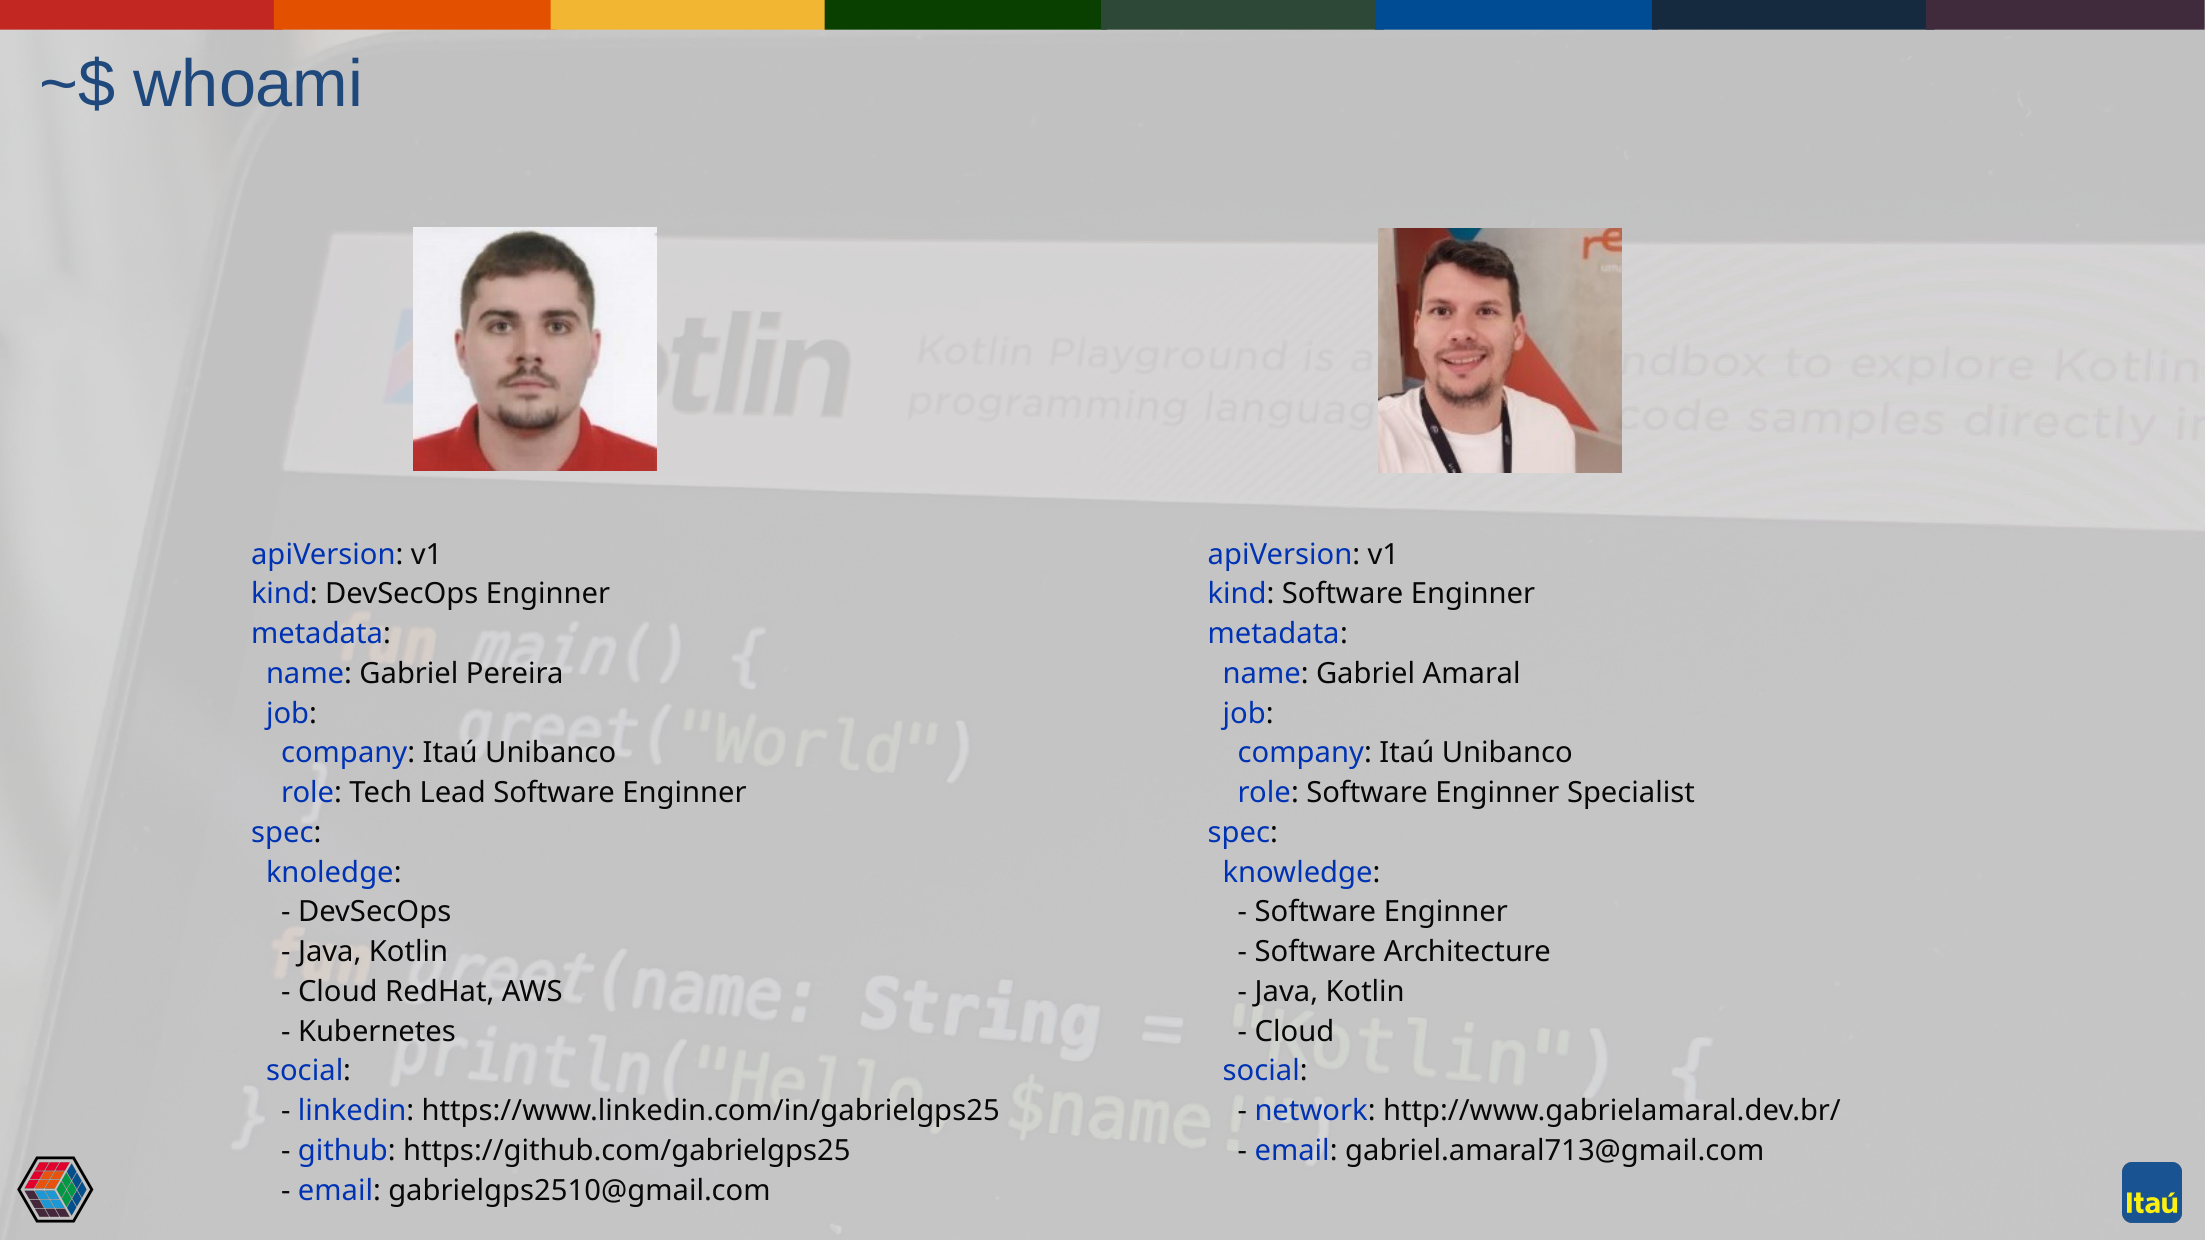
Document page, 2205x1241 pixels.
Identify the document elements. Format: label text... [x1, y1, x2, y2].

picture [15, 1149, 95, 1229]
text_box apiVersion: v1 kind: DevSecOps Enginner metadata: name: Gabriel Pereira job: company: Itaú Unibanco role: Tech Lead Software Enginner spec: knoledge: - DevSecOps - Java, Kotlin - Cloud RedHat, AWS - Kubernetes social: - linkedin: https://www.linkedin.com/in/gabrielgps25 - github: https://github.com/gabrielgps25 - email: gabrielgps2510@gmail.com [236, 525, 1063, 1157]
picture [1378, 228, 1622, 473]
picture [413, 227, 657, 471]
picture [2122, 1162, 2182, 1223]
title ~$ whoami [39, 45, 2024, 122]
text_box apiVersion: v1 kind: Software Enginner metadata: name: Gabriel Amaral job: company: Itaú Unibanco role: Software Enginner Specialist spec: knowledge: - Software Enginner - Software Architecture - Java, Kotlin - Cloud social: - network: http://www.gabrielamaral.dev.br/ - email: gabriel.amaral713@gmail.com [1192, 525, 2020, 1157]
